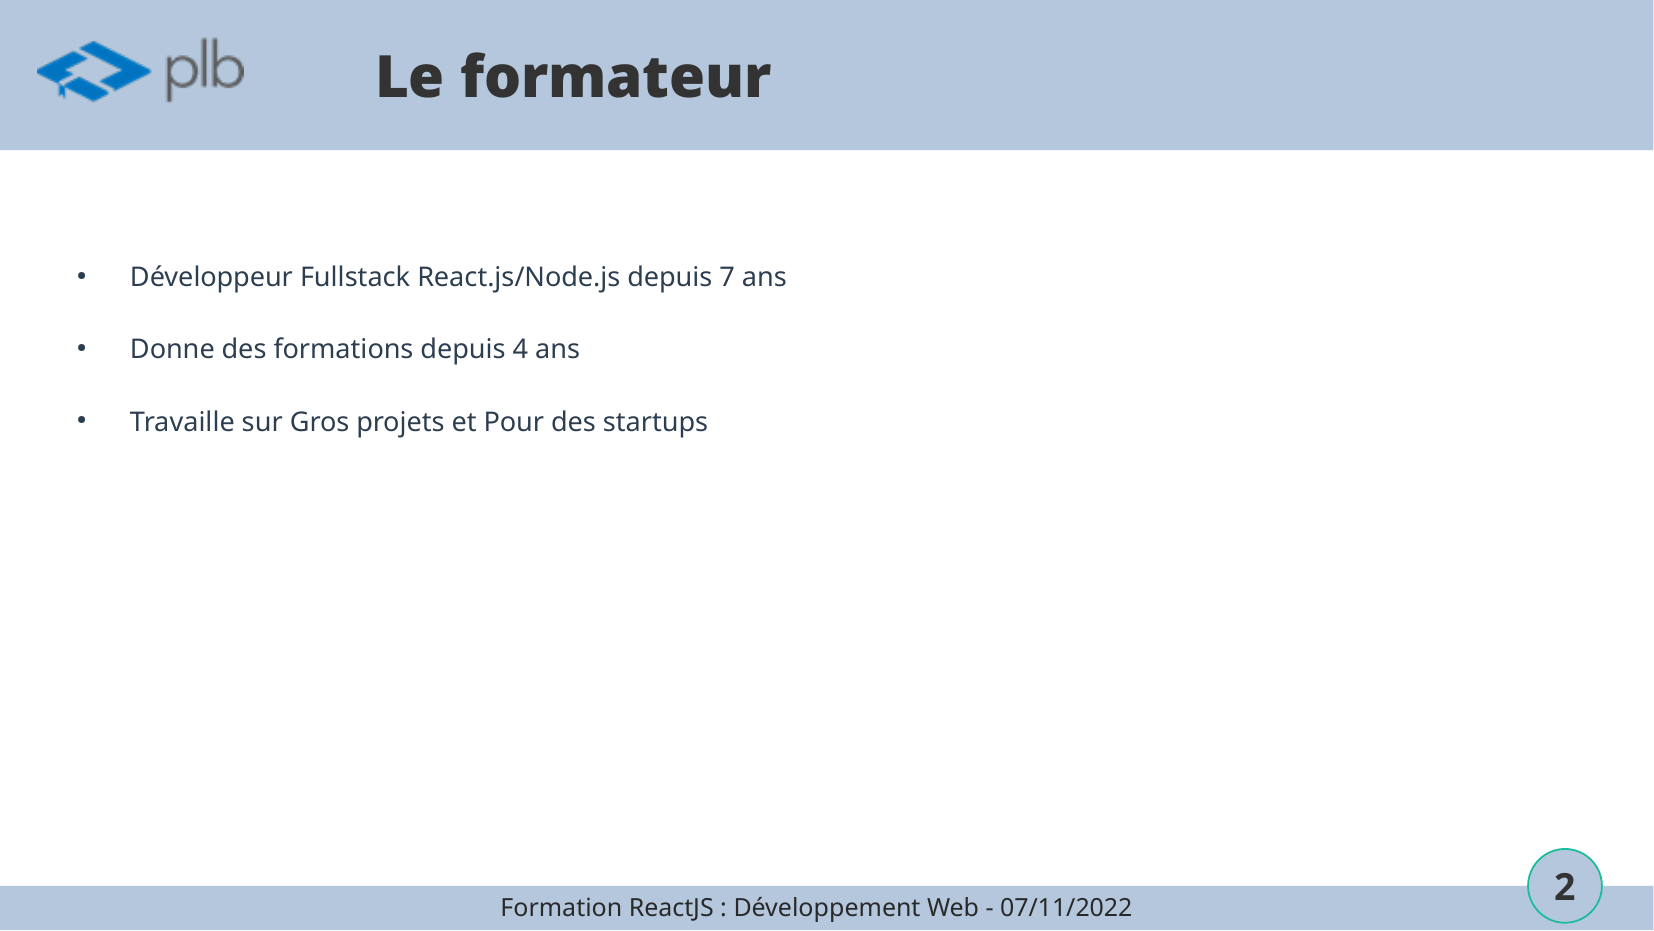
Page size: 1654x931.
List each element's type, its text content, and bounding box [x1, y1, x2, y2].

text_box Formation ReactJS : Développement Web - 07/11/2022 [461, 888, 1173, 926]
picture [37, 33, 244, 113]
list Développeur Fullstack React.js/Node.js depuis 7 ans Donne des formations depuis 4 ans Travaille sur Gros projets et Pour des startups [59, 199, 1595, 820]
title Le formateur [375, 0, 1654, 151]
